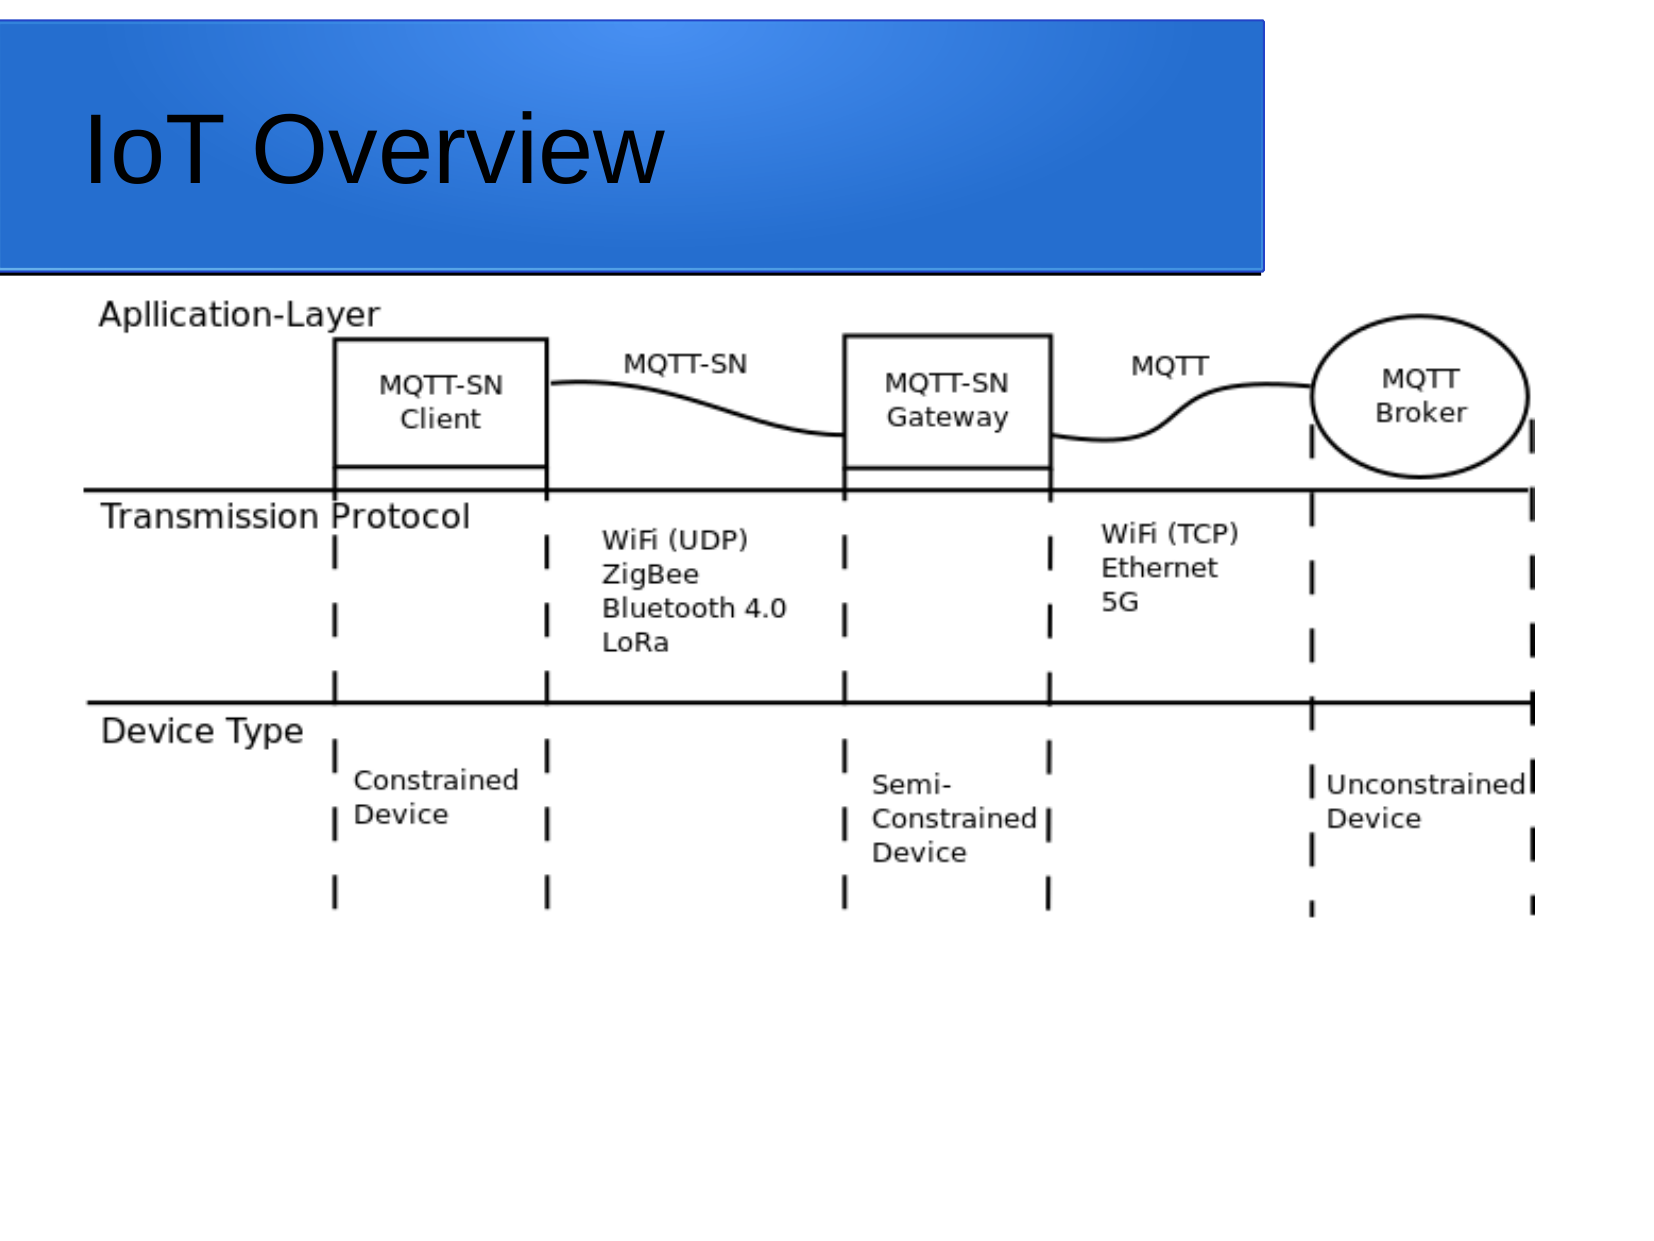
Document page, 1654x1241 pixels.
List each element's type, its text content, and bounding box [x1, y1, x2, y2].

title IoT Overview [82, 47, 1235, 252]
picture [82, 295, 1535, 922]
